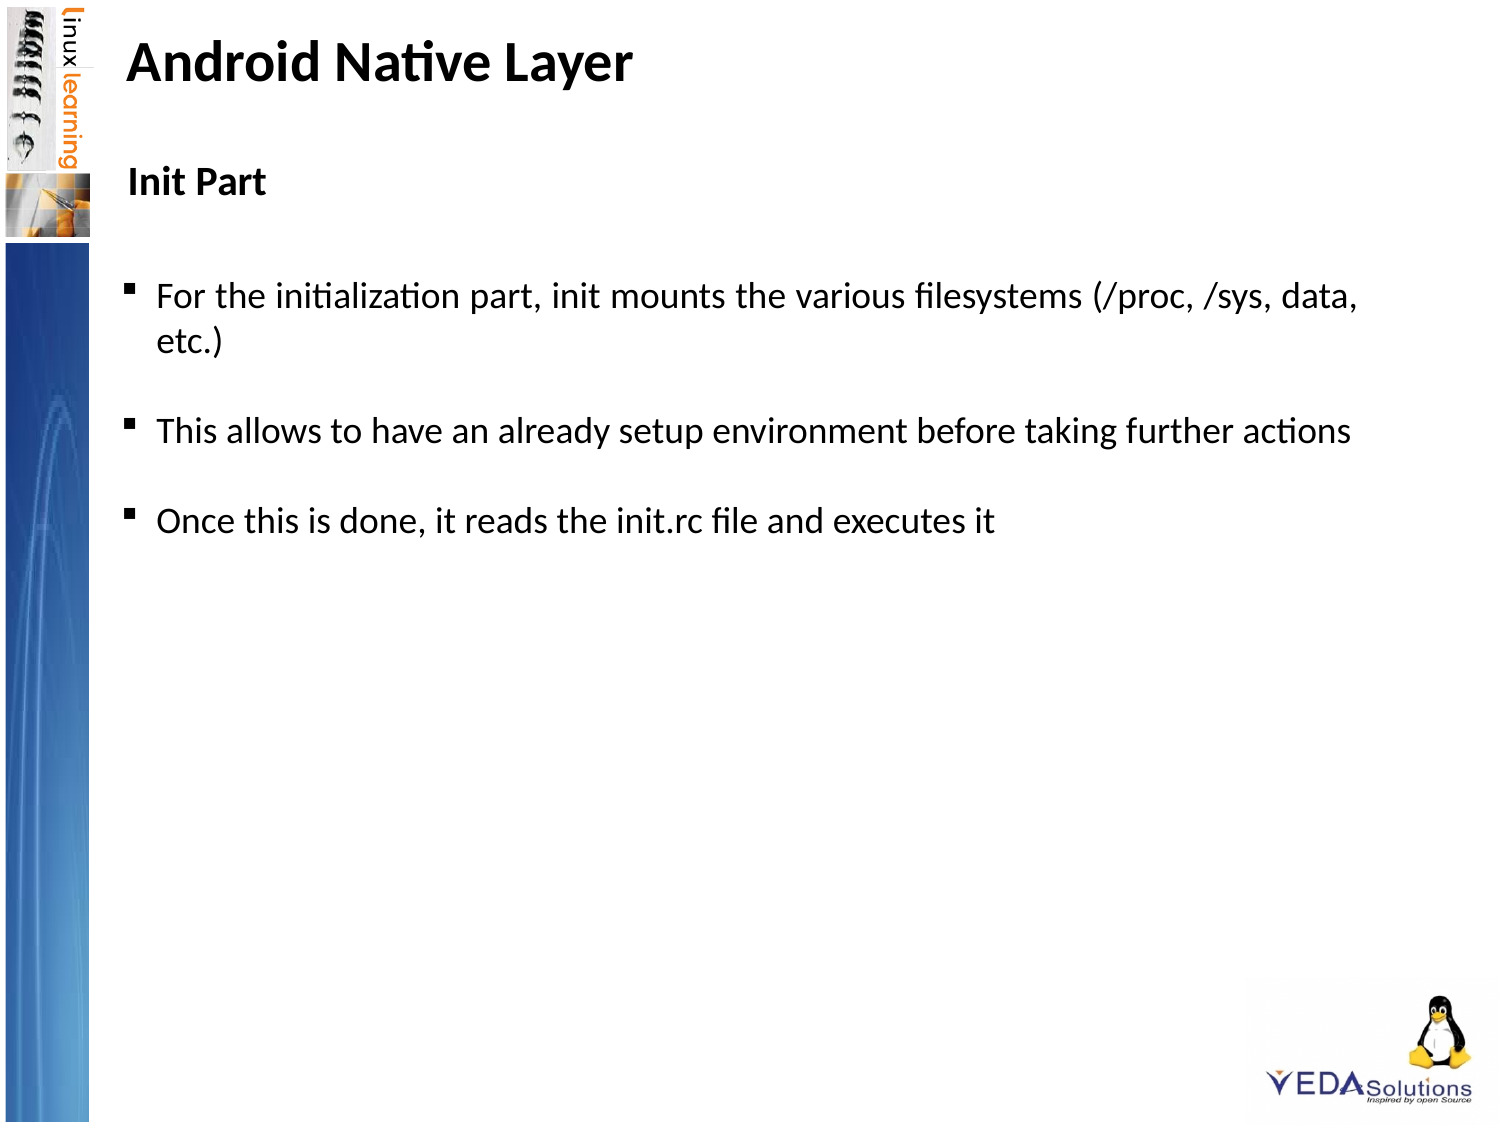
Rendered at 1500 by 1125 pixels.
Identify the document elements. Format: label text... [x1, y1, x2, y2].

picture [5, 243, 89, 1122]
picture [5, 0, 97, 237]
text_box Init Part [112, 156, 579, 220]
picture [1245, 977, 1500, 1125]
text_box Android Native Layer [112, 15, 1425, 167]
text_box For the initialization part, init mounts the various filesystems (/proc, /sys, data, etc.) This allows to have an already setup environment before taking further actions Once this is done, it reads the init.rc file and executes it [106, 213, 1375, 1023]
